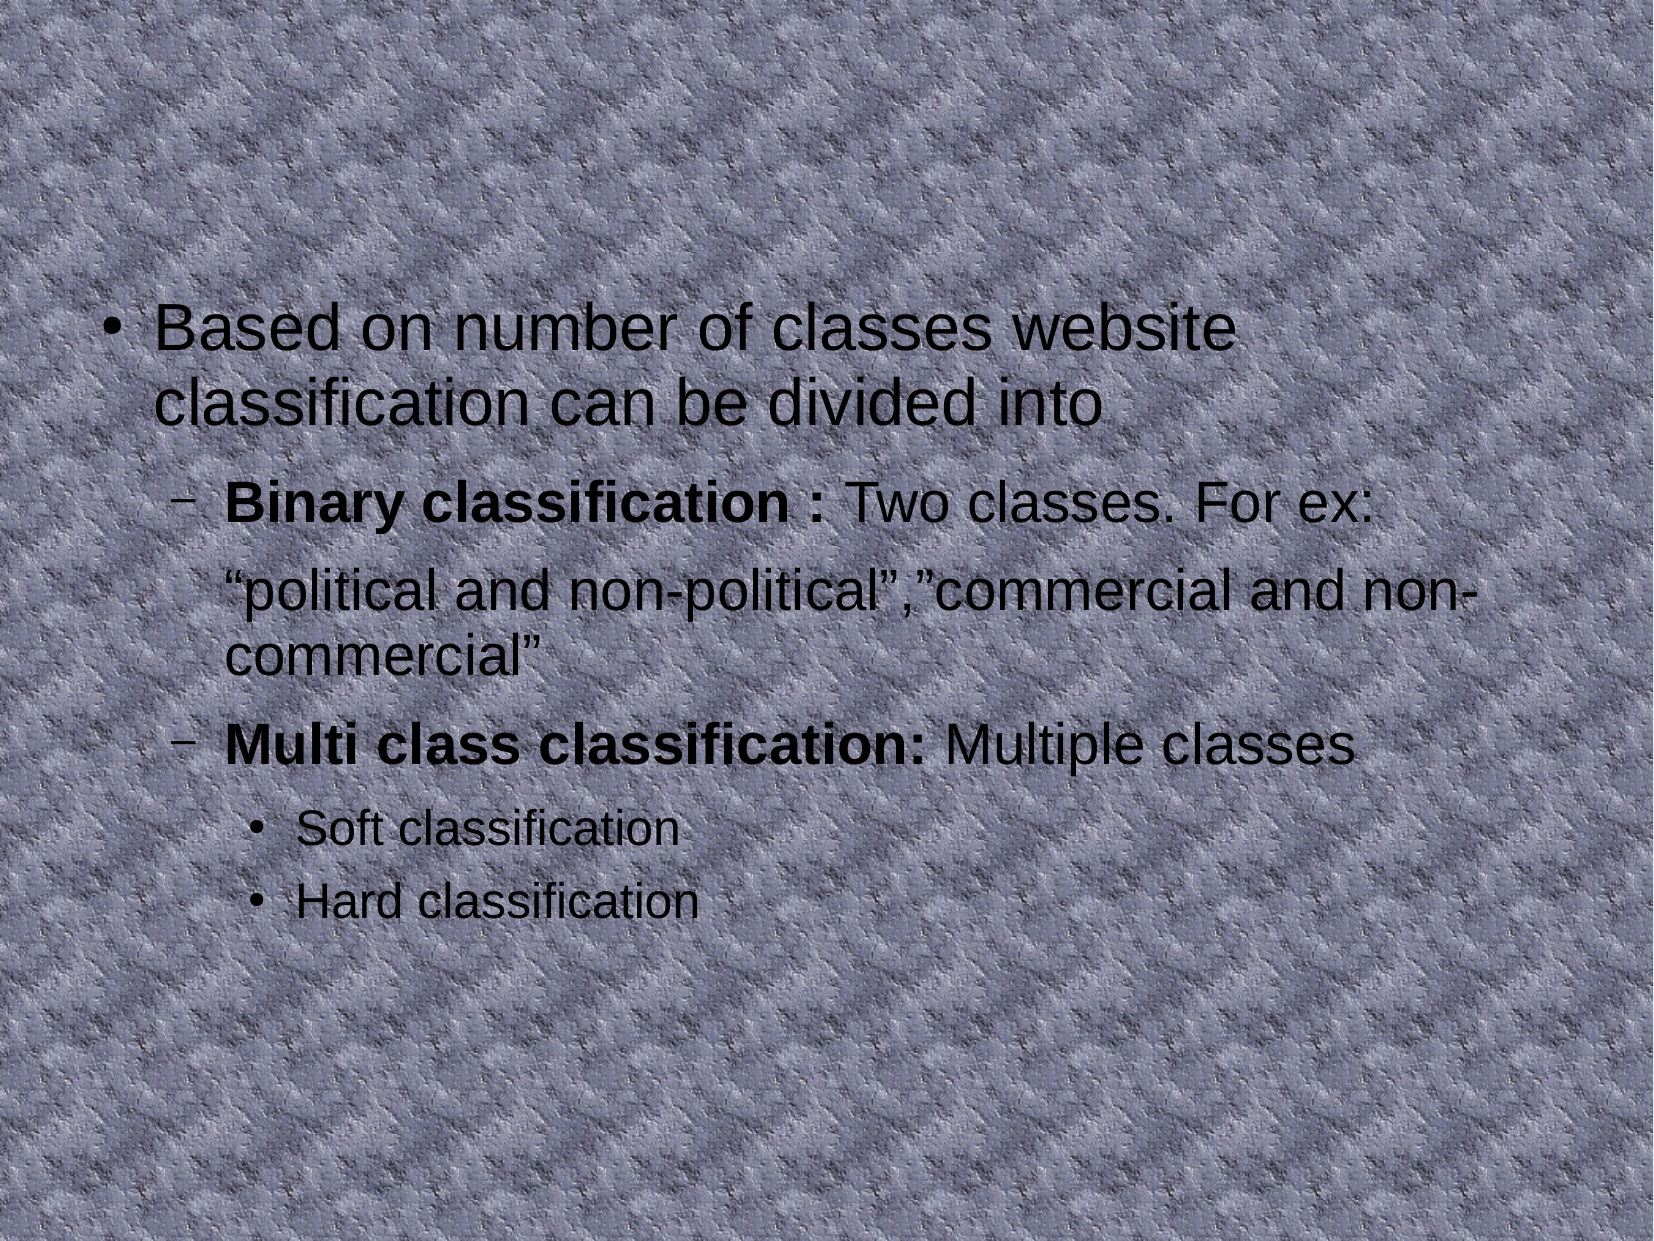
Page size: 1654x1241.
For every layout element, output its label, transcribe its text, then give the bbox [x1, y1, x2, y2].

picture [0, 0, 1654, 1241]
list Based on number of classes website classification can be divided into Binary classification : Two classes. For ex: “political and non-political”,”commercial and non-commercial” Multi class classification: Multiple classes Soft classification Hard classification [82, 290, 1571, 1010]
